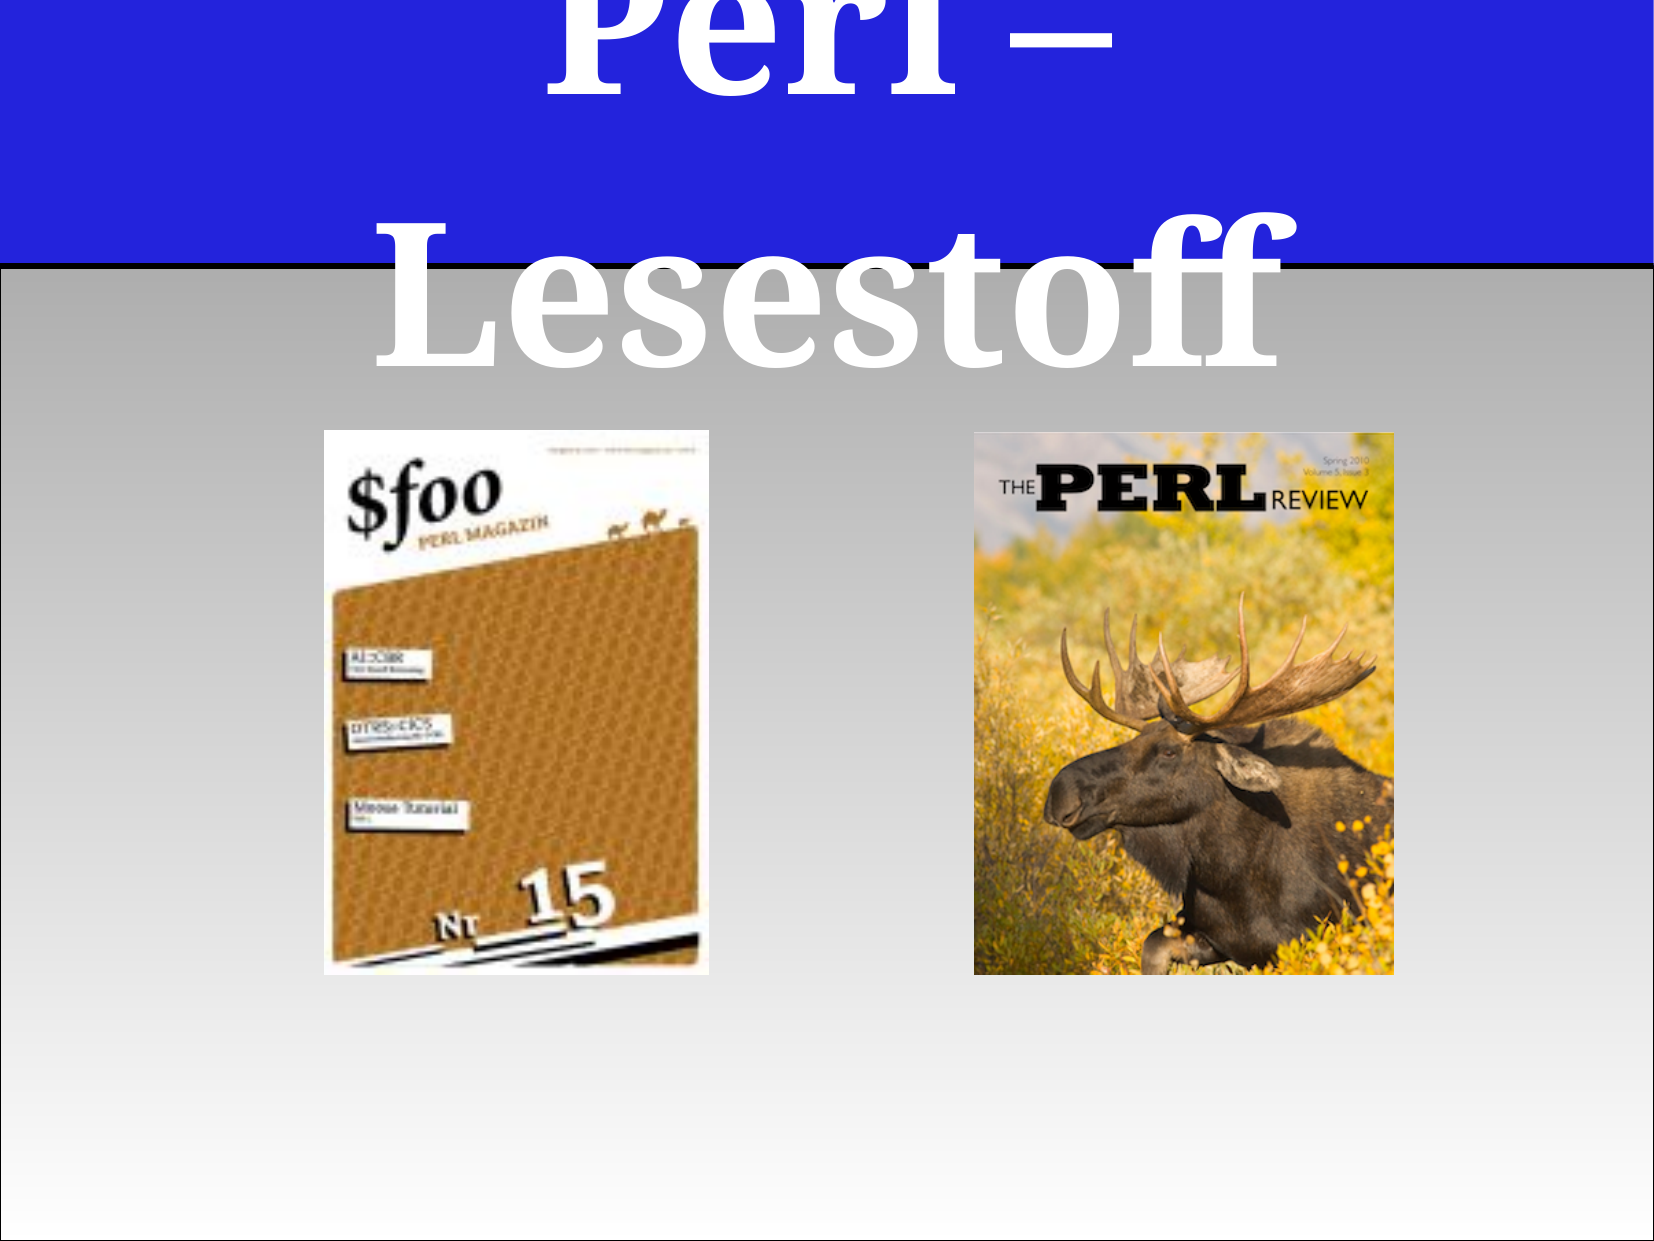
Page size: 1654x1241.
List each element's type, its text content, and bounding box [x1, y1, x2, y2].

title Perl – Lesestoff [82, 40, 1571, 266]
picture [324, 430, 709, 975]
picture [974, 432, 1394, 975]
